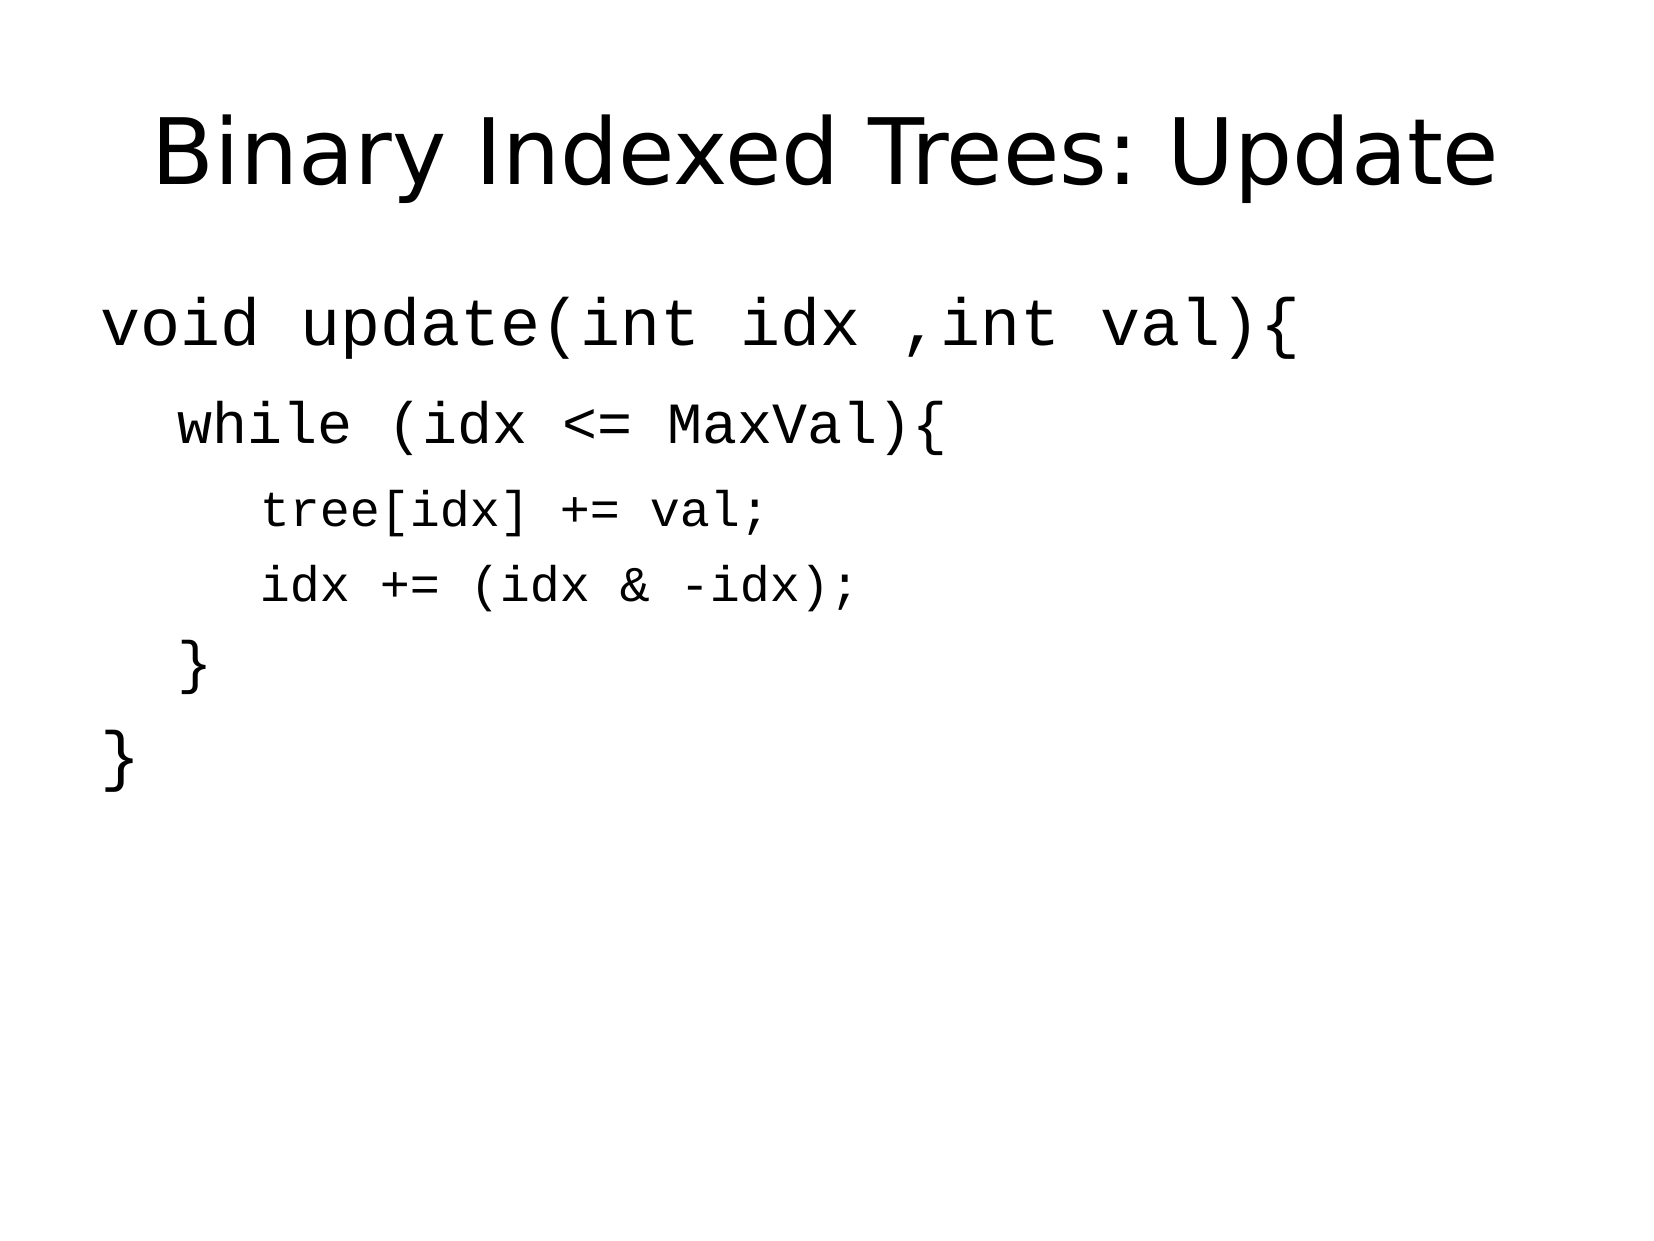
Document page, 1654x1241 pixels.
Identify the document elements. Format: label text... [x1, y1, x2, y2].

title Binary Indexed Trees: Update [82, 56, 1571, 250]
list void update(int idx ,int val){ while (idx <= MaxVal){ tree[idx] += val; idx += (idx & -idx); } } [82, 290, 1571, 1094]
